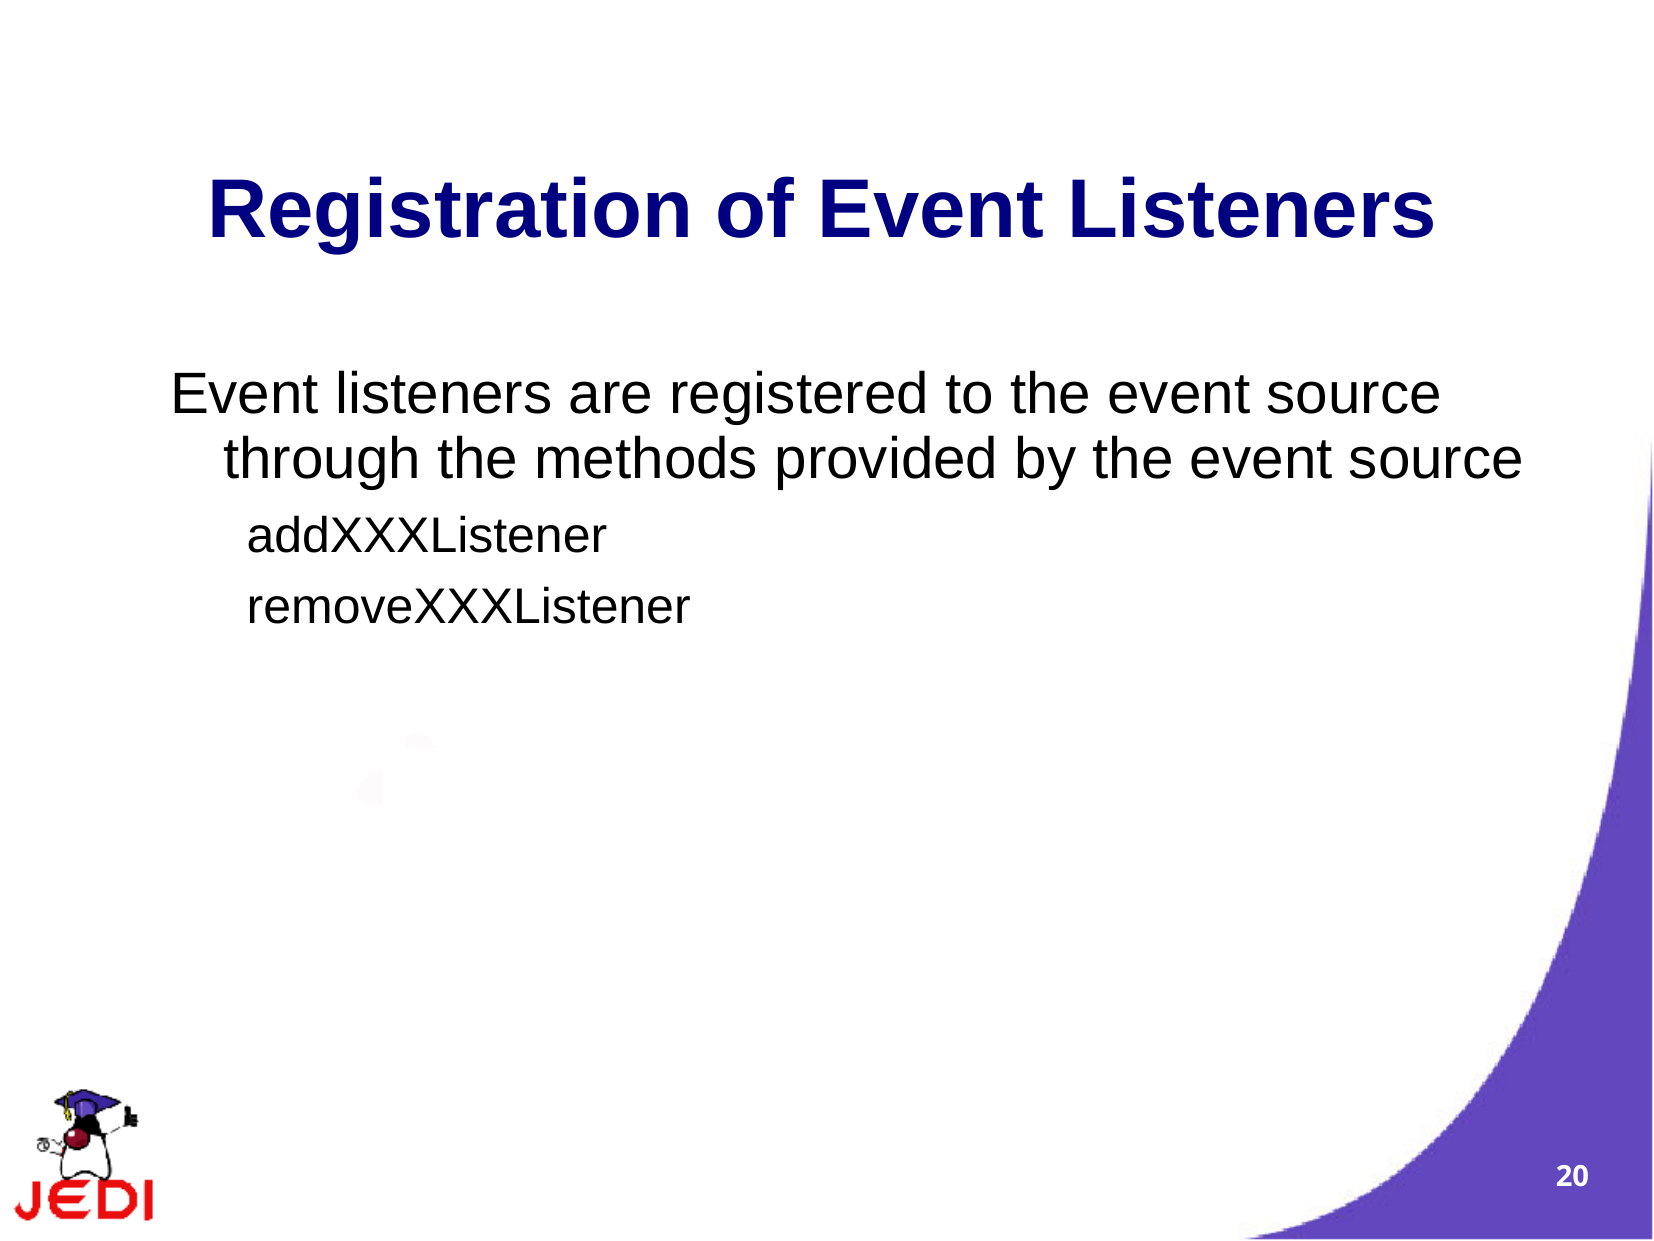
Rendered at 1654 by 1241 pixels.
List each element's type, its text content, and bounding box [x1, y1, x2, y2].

list Event listeners are registered to the event source through the methods provided by the event source addXXXListener removeXXXListener [152, 360, 1654, 1142]
title Registration of Event Listeners [116, 105, 1529, 313]
picture [0, 0, 1654, 1241]
